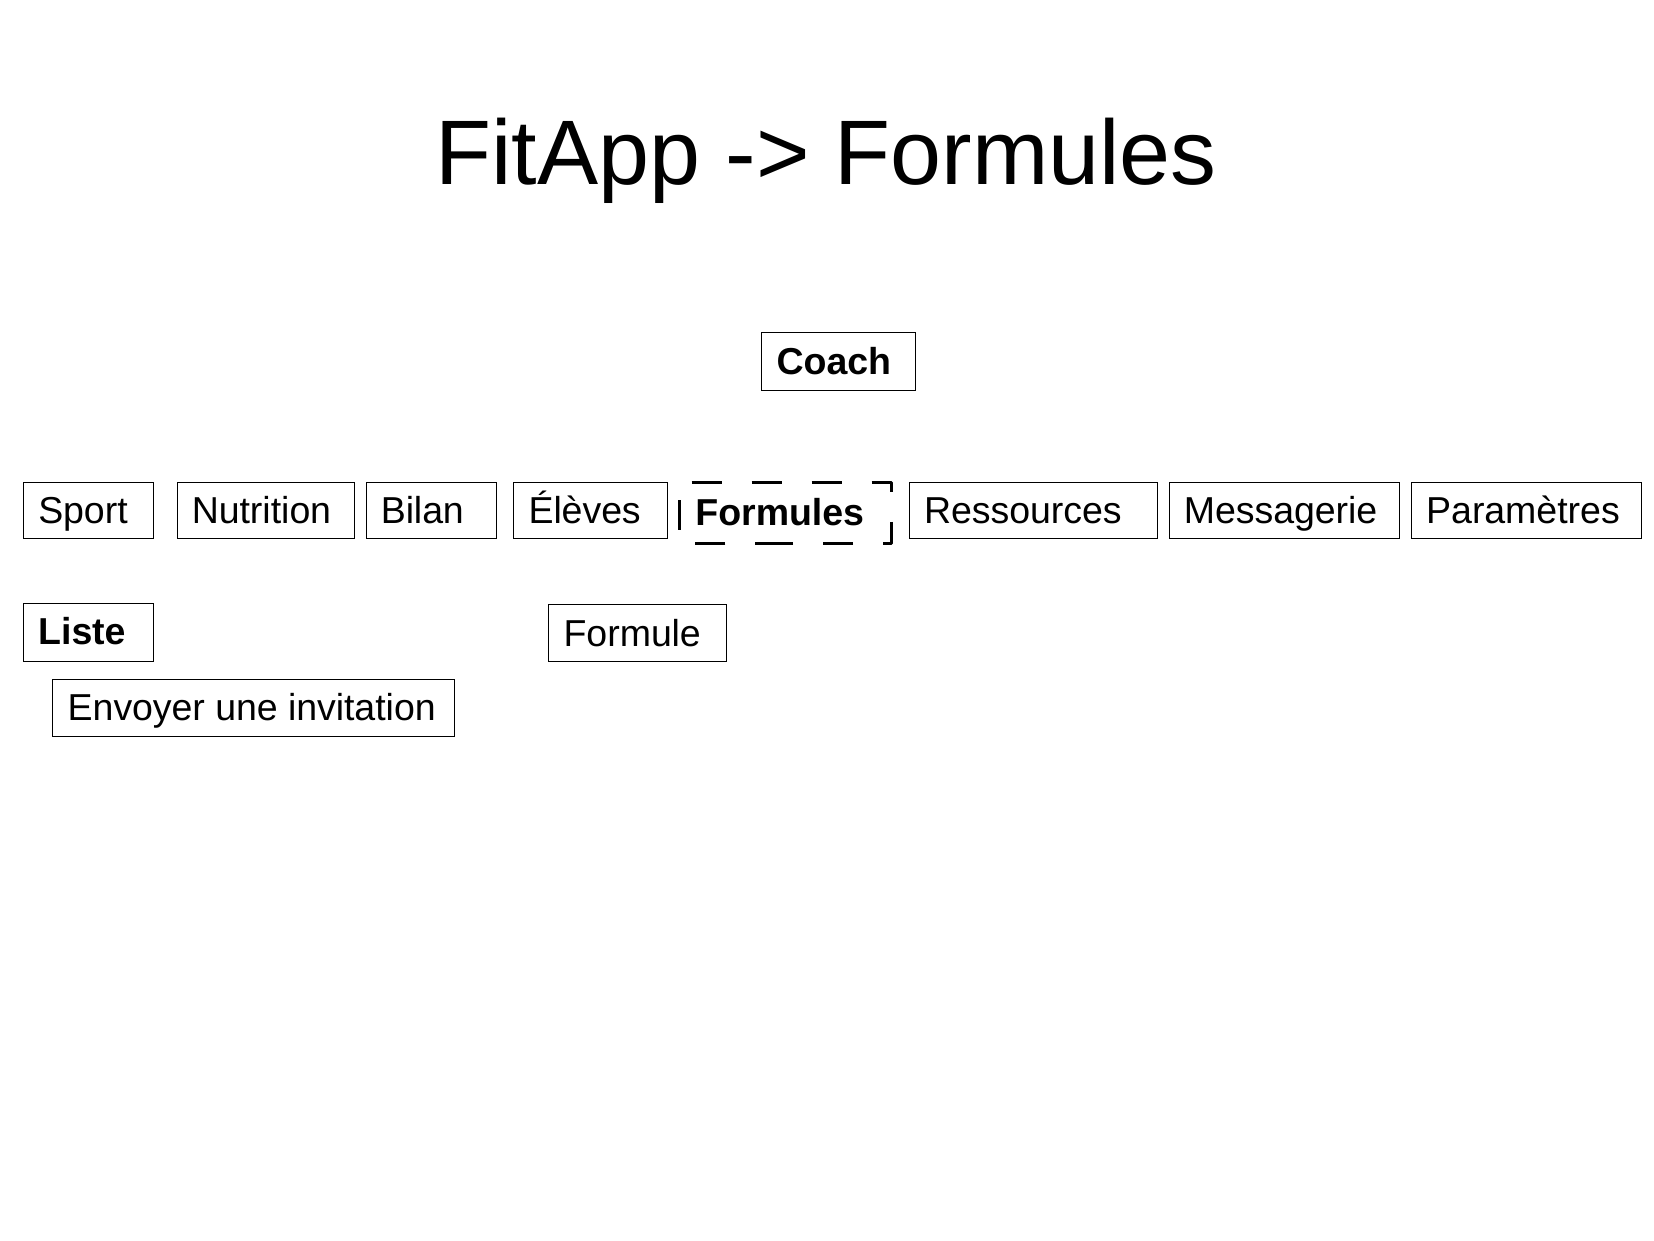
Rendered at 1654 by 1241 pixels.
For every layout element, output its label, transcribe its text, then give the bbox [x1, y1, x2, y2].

text_box Ressources [909, 482, 1158, 539]
title FitApp -> Formules [82, 49, 1571, 257]
text_box Paramètres [1411, 482, 1642, 539]
text_box Sport [23, 482, 154, 539]
text_box Élèves [513, 482, 668, 539]
text_box Formule [548, 604, 727, 662]
text_box Nutrition [177, 482, 355, 539]
text_box Bilan [366, 482, 497, 539]
text_box Coach [761, 332, 916, 391]
text_box Formules [679, 482, 892, 544]
text_box Liste [23, 603, 154, 662]
text_box Messagerie [1169, 482, 1400, 539]
text_box Envoyer une invitation [52, 679, 455, 737]
